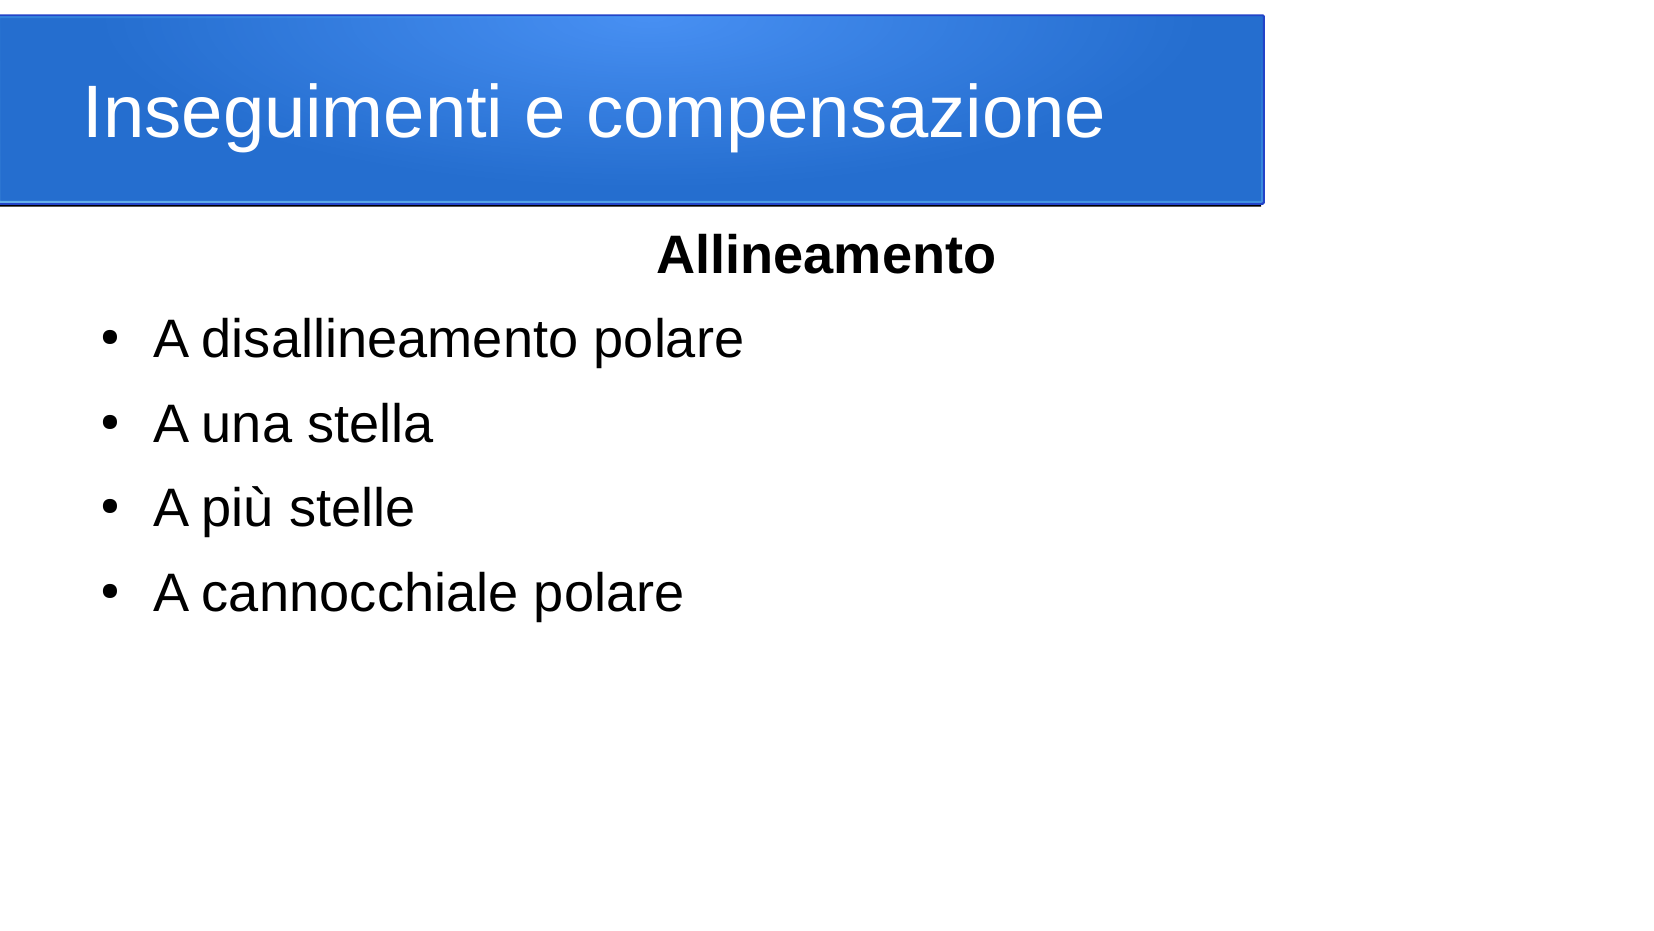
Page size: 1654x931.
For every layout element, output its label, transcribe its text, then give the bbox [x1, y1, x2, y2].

list Allineamento A disallineamento polare A una stella A più stelle A cannocchiale polare [82, 224, 1571, 764]
title Inseguimenti e compensazione [82, 35, 1235, 189]
